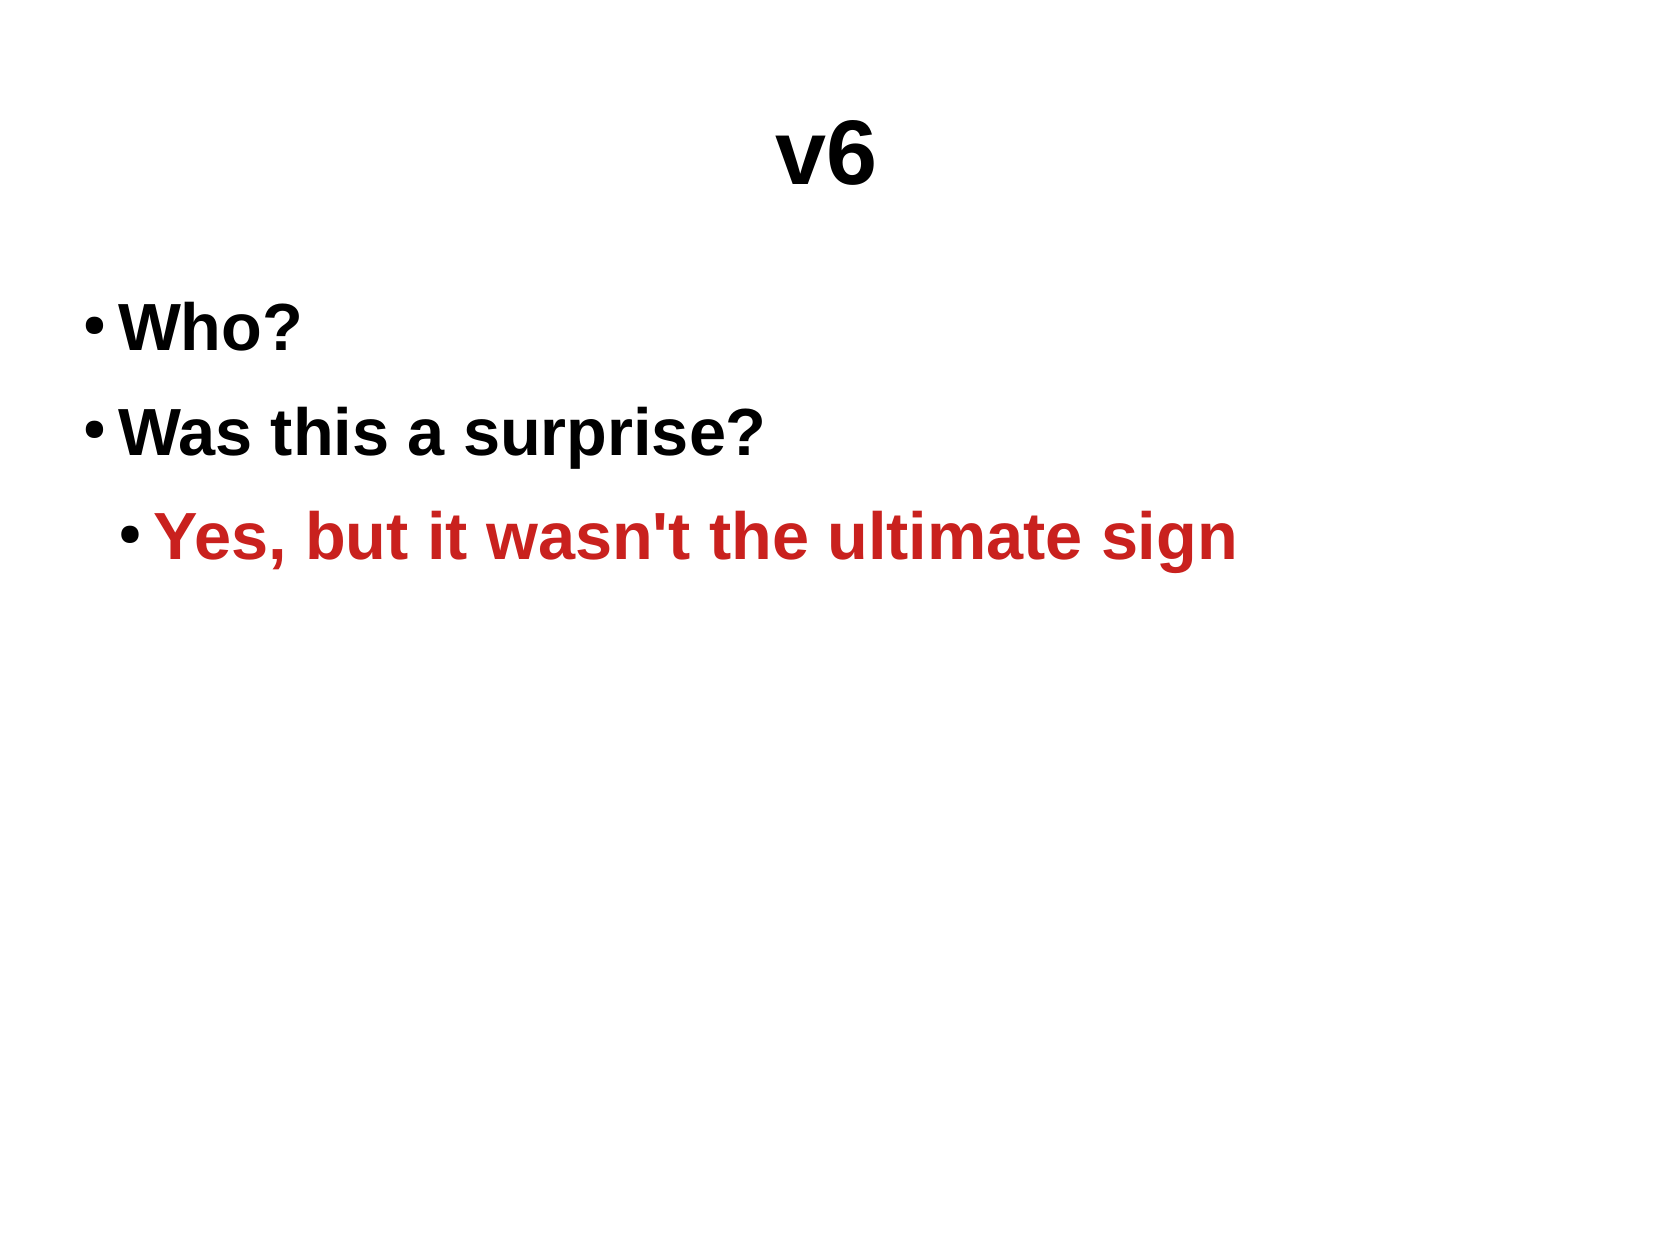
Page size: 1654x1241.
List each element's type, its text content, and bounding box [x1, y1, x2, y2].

title v6 [82, 49, 1571, 257]
list Who? Was this a surprise? Yes, but it wasn't the ultimate sign [82, 290, 1571, 1010]
